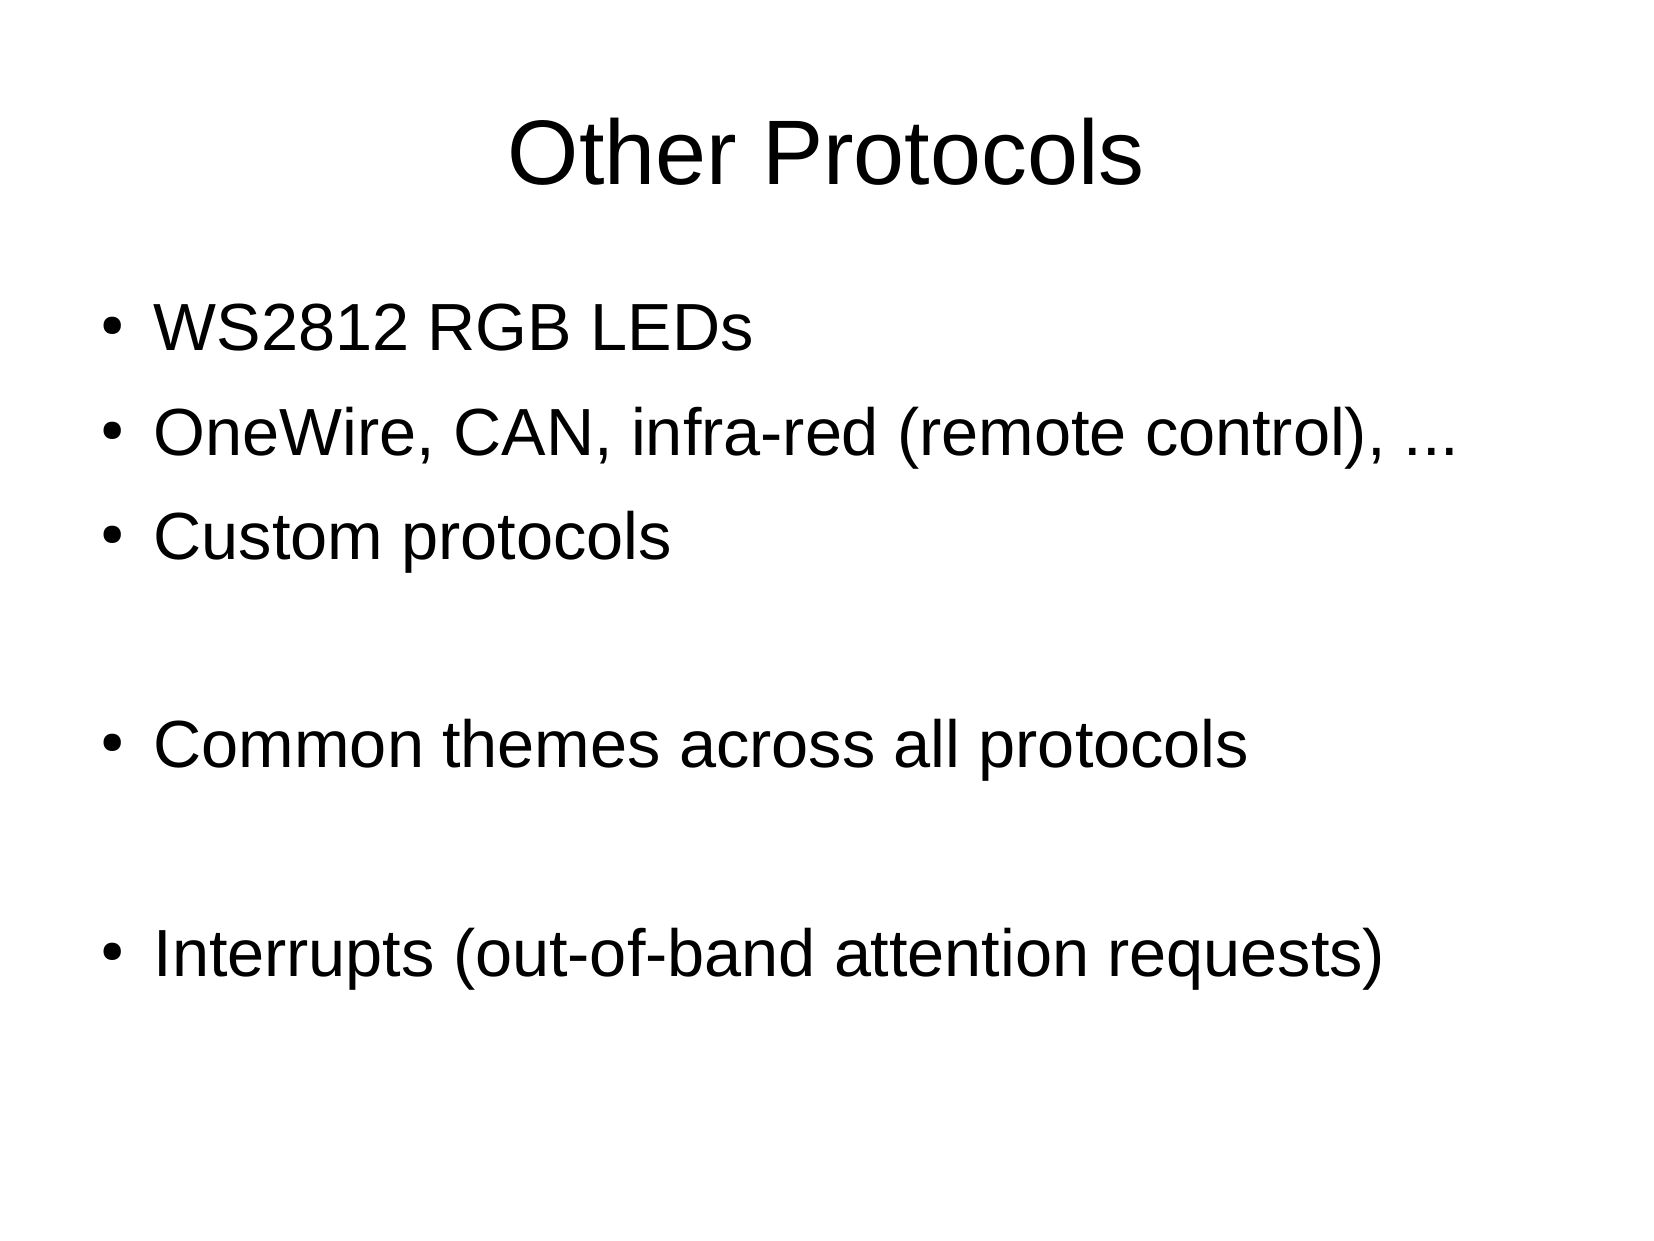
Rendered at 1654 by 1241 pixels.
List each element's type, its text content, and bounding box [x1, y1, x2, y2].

title Other Protocols [82, 49, 1571, 257]
list WS2812 RGB LEDs OneWire, CAN, infra-red (remote control), ... Custom protocols Common themes across all protocols Interrupts (out-of-band attention requests) [82, 290, 1571, 1156]
